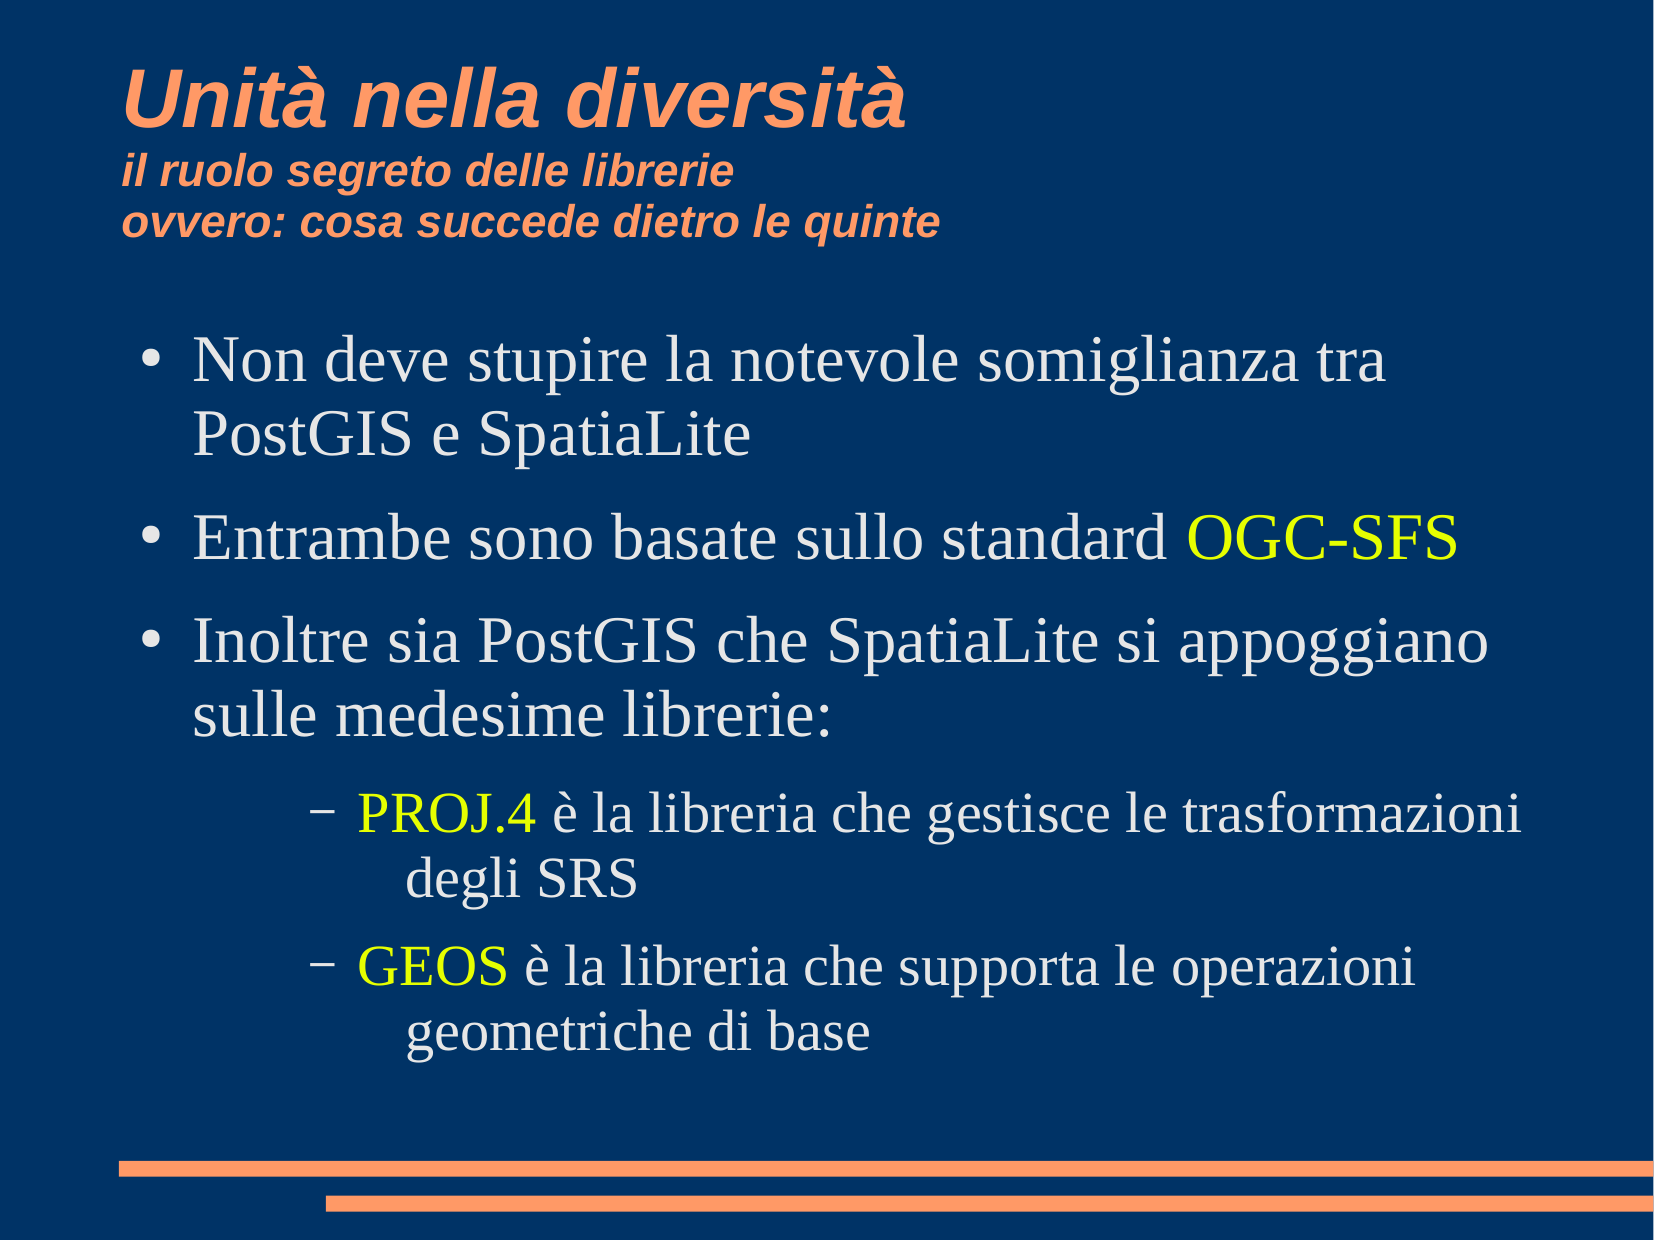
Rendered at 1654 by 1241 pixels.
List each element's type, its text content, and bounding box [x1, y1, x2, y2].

title Unità nella diversità il ruolo segreto delle librerie ovvero: cosa succede dietro le quinte [121, 46, 1534, 254]
list [858, 322, 1562, 1118]
list Non deve stupire la notevole somiglianza tra PostGIS e SpatiaLite Entrambe sono basate sullo standard OGC-SFS Inoltre sia PostGIS che SpatiaLite si appoggiano sulle medesime librerie: PROJ.4 è la libreria che gestisce le trasformazioni degli SRS GEOS è la libreria che supporta le operazioni geometriche di base [121, 322, 1561, 1132]
